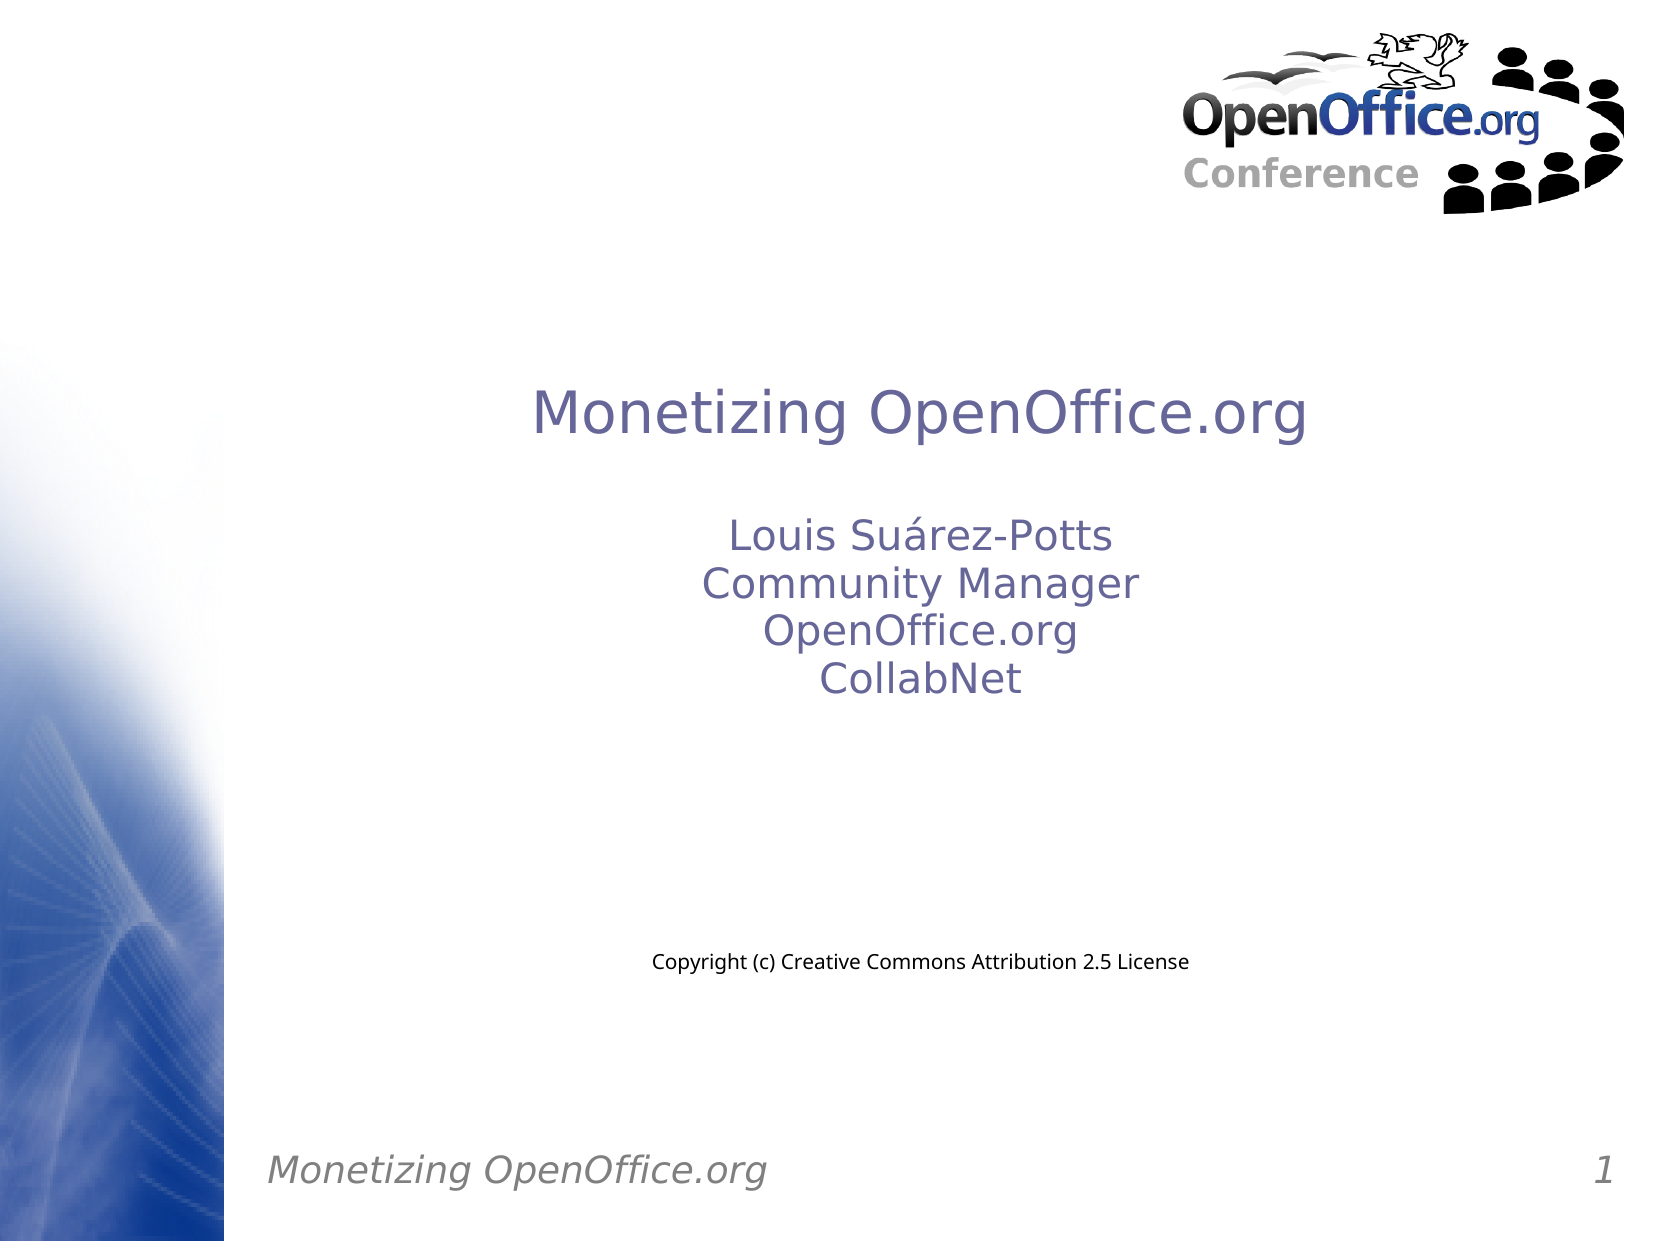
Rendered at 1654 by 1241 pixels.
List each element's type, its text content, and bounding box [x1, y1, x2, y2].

picture [0, 0, 224, 1241]
picture [1183, 33, 1624, 214]
subtitle Monetizing OpenOffice.org Louis Suárez-Potts Community Manager OpenOffice.org CollabNet Copyright (c) Creative Commons Attribution 2.5 License [223, 223, 1619, 1133]
